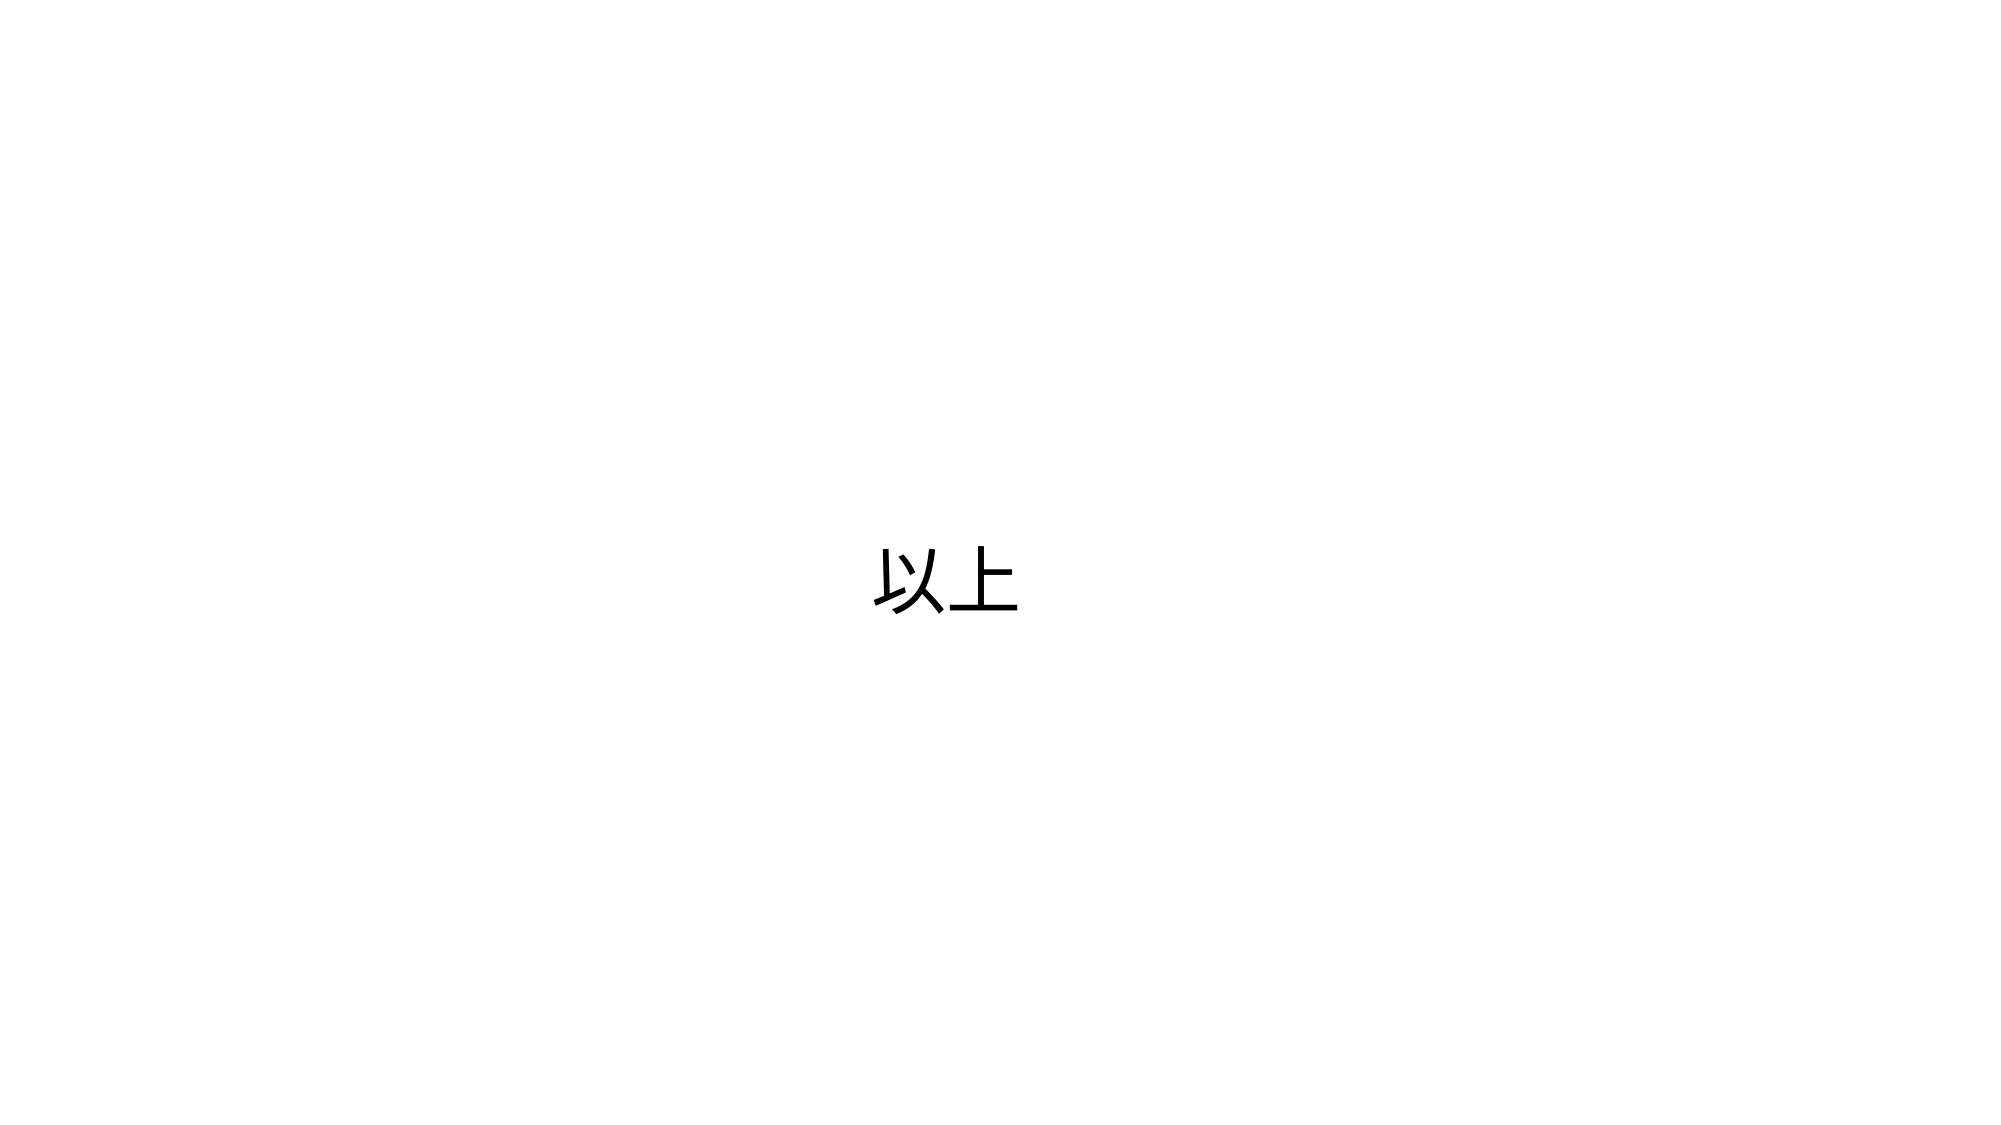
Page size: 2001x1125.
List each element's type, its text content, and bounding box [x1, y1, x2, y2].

text_box 以上 [859, 527, 1035, 631]
